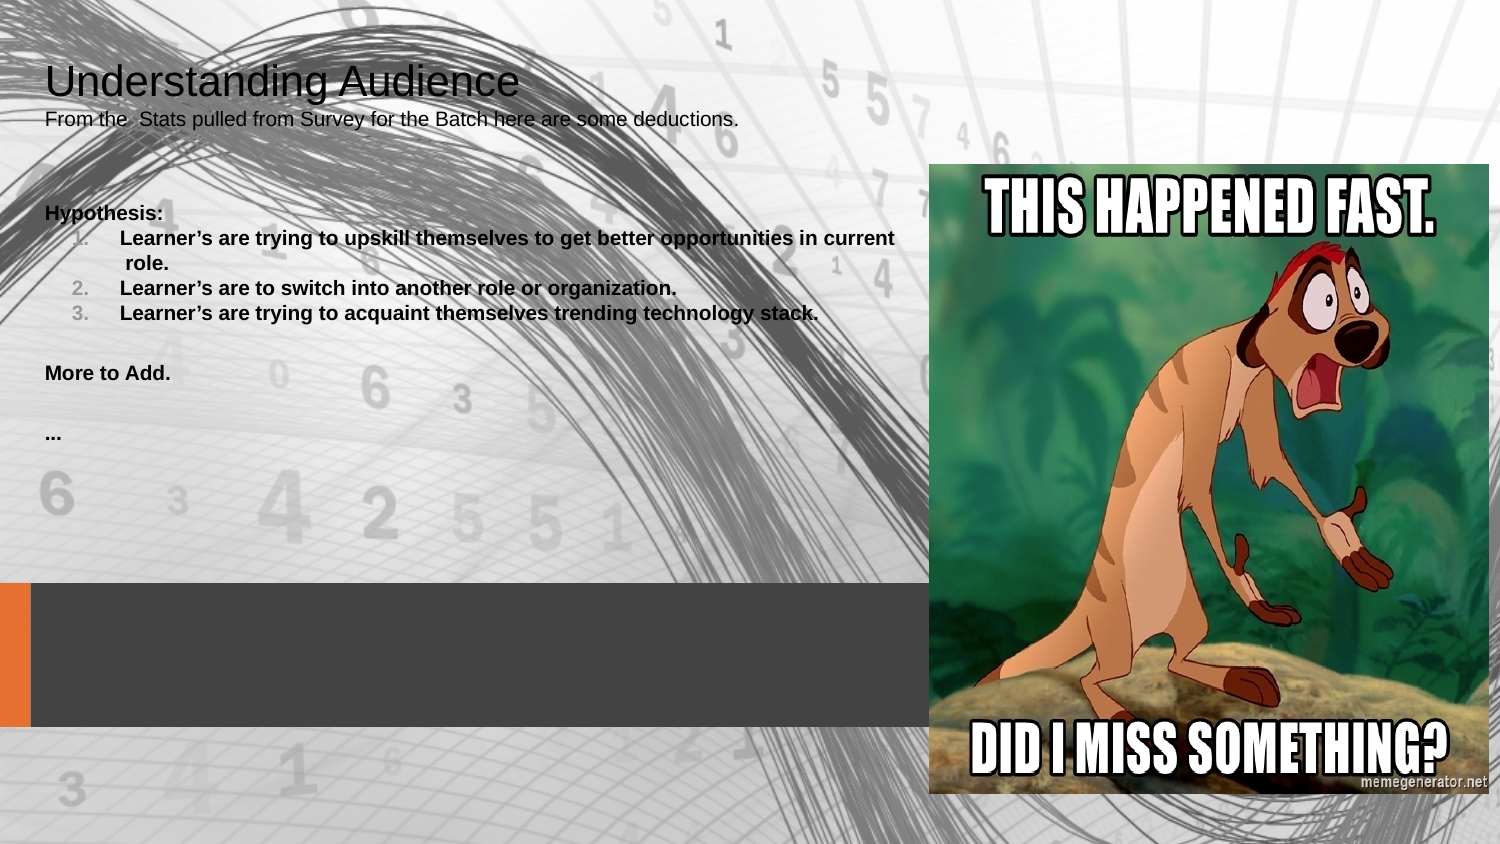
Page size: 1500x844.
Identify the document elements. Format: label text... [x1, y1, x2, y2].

title Understanding Audience [29, 29, 1380, 128]
text_box From the Stats pulled from Survey for the Batch here are some deductions. Hypothesis: Learner’s are trying to upskill themselves to get better opportunities in current role. Learner’s are to switch into another role or organization. Learner’s are trying to acquaint themselves trending technology stack. More to Add. ... [29, 133, 982, 626]
picture [0, 0, 1500, 844]
